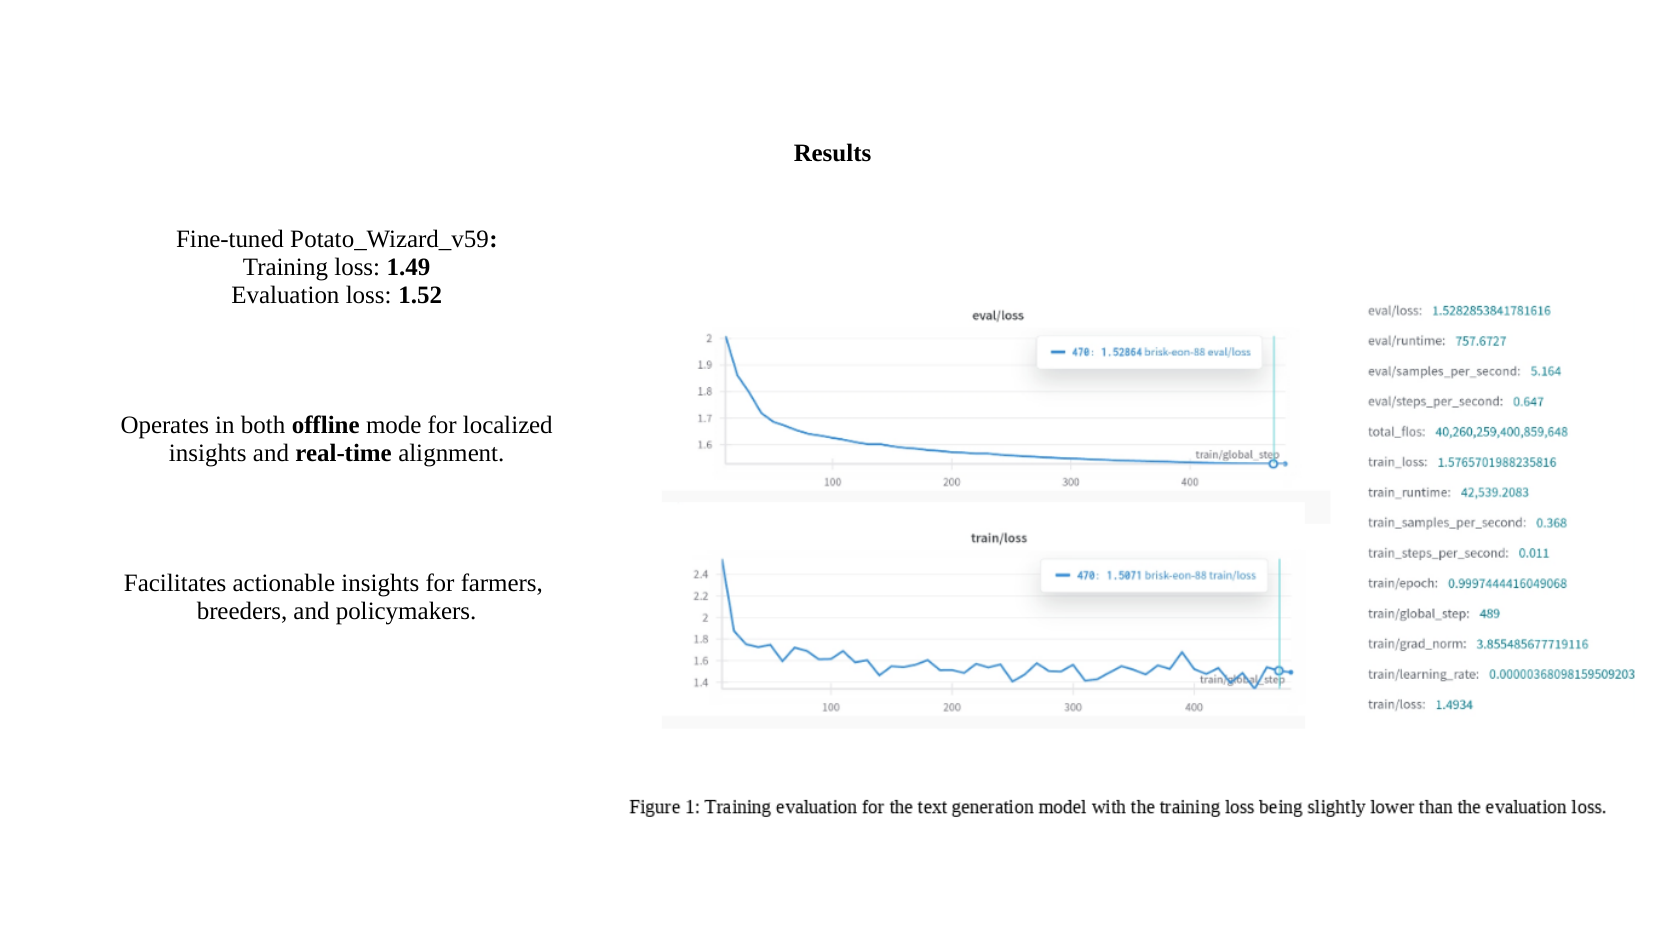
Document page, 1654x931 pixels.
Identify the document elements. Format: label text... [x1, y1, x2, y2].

picture [624, 256, 1637, 820]
title Results [121, 102, 1544, 204]
text_box Fine-tuned Potato_Wizard_v59: Training loss: 1.49 Evaluation loss: 1.52 Operates in both offline mode for localized insights and real-time alignment. Facilitates actionable insights for farmers, breeders, and policymakers. [120, 225, 1522, 868]
